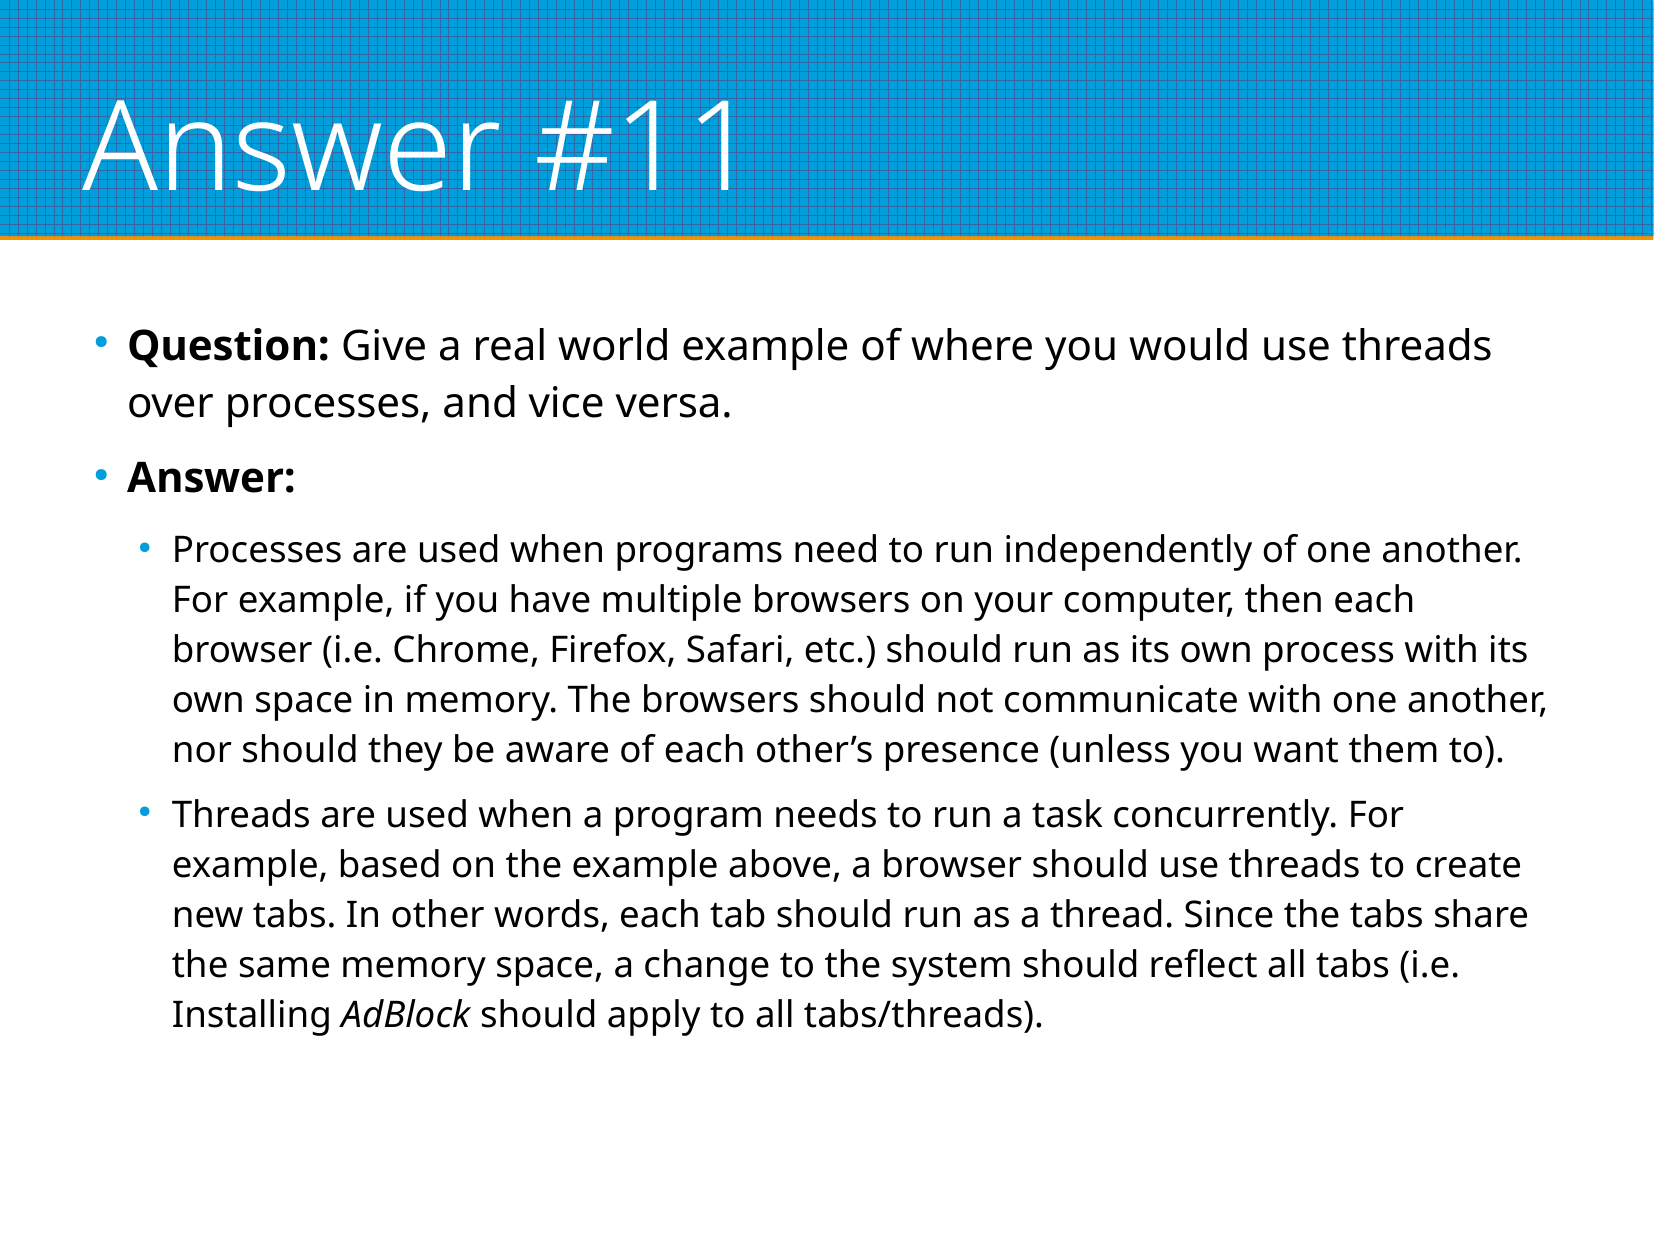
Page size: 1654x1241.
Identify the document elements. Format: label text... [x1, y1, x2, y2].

list Question: Give a real world example of where you would use threads over processes, and vice versa. Answer: Processes are used when programs need to run independently of one another. For example, if you have multiple browsers on your computer, then each browser (i.e. Chrome, Firefox, Safari, etc.) should run as its own process with its own space in memory. The browsers should not communicate with one another, nor should they be aware of each other’s presence (unless you want them to). Threads are used when a program needs to run a task concurrently. For example, based on the example above, a browser should use threads to create new tabs. In other words, each tab should run as a thread. Since the tabs share the same memory space, a change to the system should reflect all tabs (i.e. Installing AdBlock should apply to all tabs/threads). [82, 314, 1563, 1063]
title Answer #11 [82, 19, 1571, 227]
